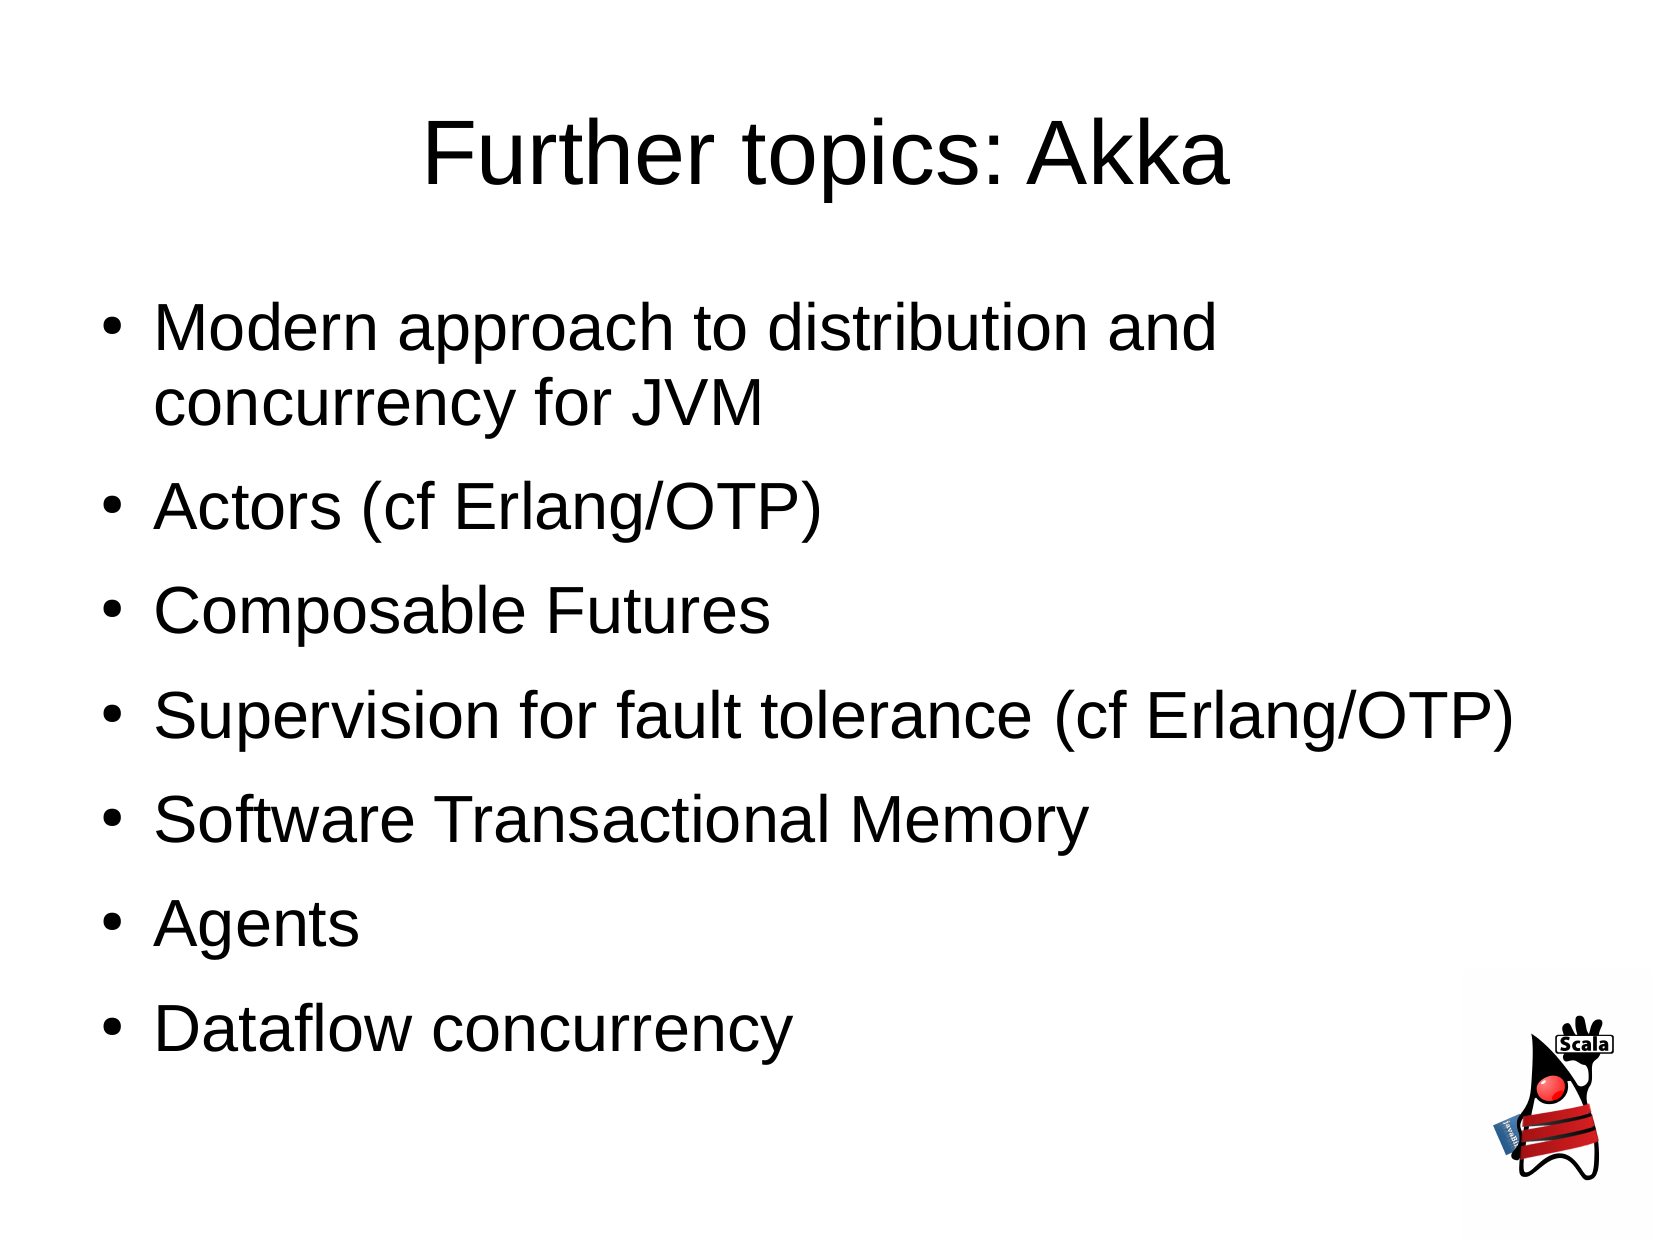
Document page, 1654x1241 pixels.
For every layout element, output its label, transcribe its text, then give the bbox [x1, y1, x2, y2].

list Modern approach to distribution and concurrency for JVM Actors (cf Erlang/OTP) Composable Futures Supervision for fault tolerance (cf Erlang/OTP) Software Transactional Memory Agents Dataflow concurrency [82, 290, 1571, 1109]
title Further topics: Akka [82, 49, 1571, 257]
picture [1462, 969, 1654, 1241]
